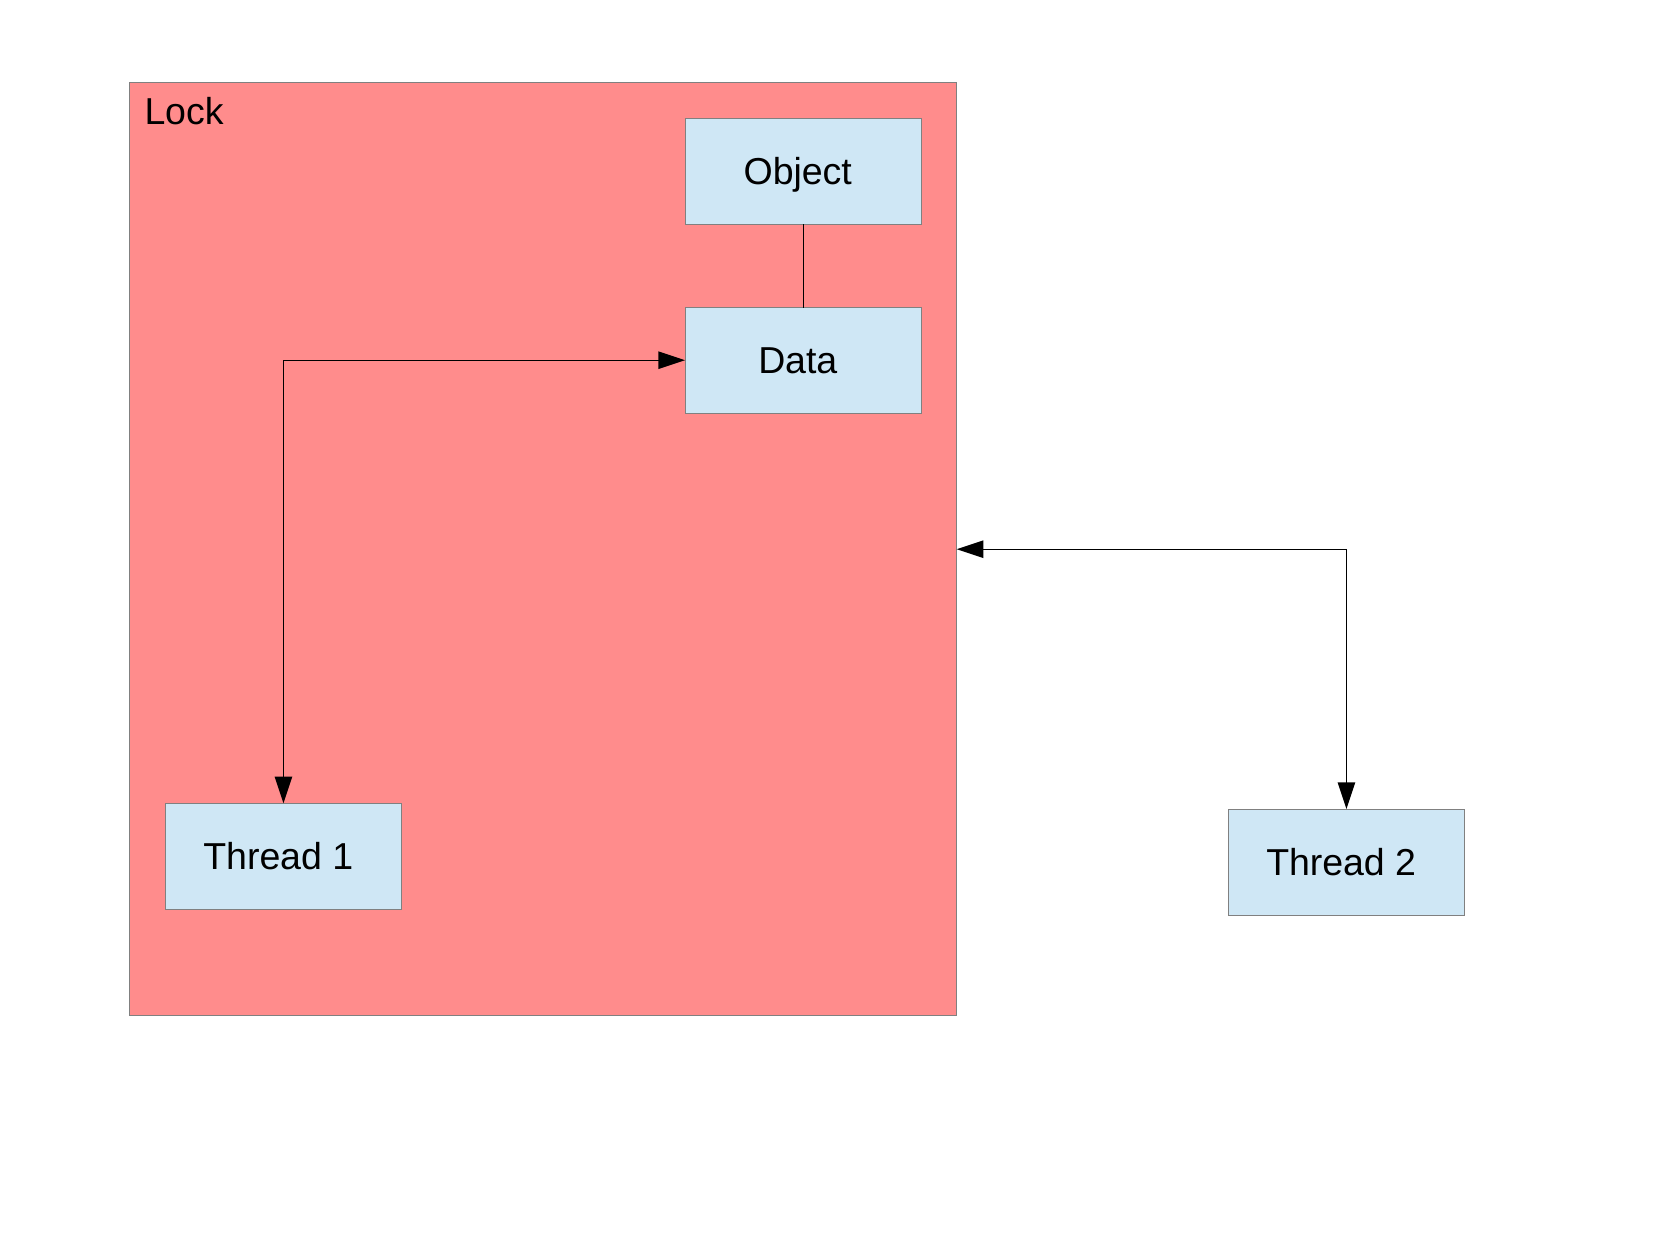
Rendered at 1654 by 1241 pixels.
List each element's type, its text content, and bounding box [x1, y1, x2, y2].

text_box Lock [129, 82, 957, 1016]
text_box Thread 1 [165, 803, 402, 910]
text_box Object [685, 118, 922, 225]
text_box Thread 2 [1228, 809, 1465, 916]
text_box Data [685, 307, 922, 414]
